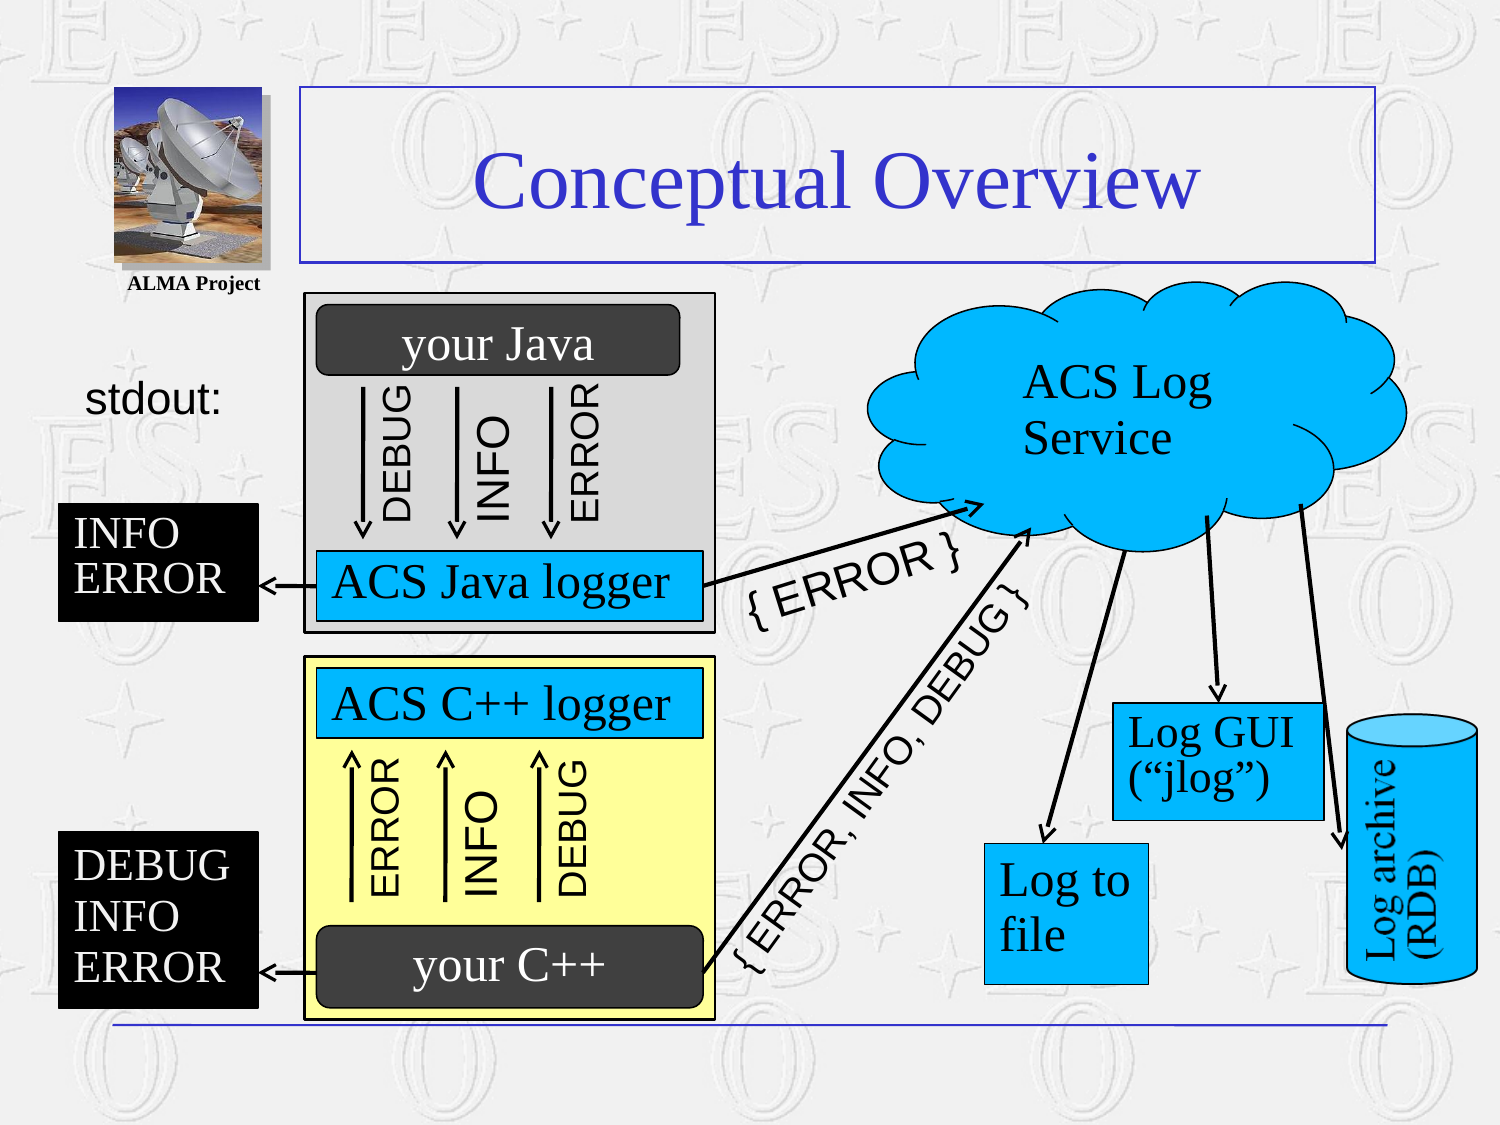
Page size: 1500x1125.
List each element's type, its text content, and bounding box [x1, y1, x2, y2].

text_box ACS C++ logger [316, 667, 704, 739]
text_box INFO ERROR [58, 503, 258, 622]
text_box ERROR [363, 738, 422, 915]
text_box { ERROR } [726, 515, 991, 648]
text_box your Java [316, 304, 680, 376]
text_box DEBUG [550, 738, 610, 915]
text_box Log GUI (“jlog”) [1113, 703, 1325, 821]
text_box ERROR [563, 363, 622, 540]
text_box ACS Java logger [316, 550, 704, 622]
text_box stdout: [70, 375, 247, 434]
title Conceptual Overview [299, 87, 1375, 263]
text_box [304, 585, 715, 633]
text_box INFO [457, 738, 516, 915]
text_box [304, 656, 715, 970]
text_box ACS Log Service [867, 282, 1407, 552]
text_box [304, 962, 715, 1020]
text_box DEBUG INFO ERROR [58, 831, 258, 1008]
text_box [304, 292, 715, 584]
text_box Log to file [984, 843, 1149, 985]
text_box your C++ [316, 925, 704, 1008]
text_box INFO [469, 363, 528, 540]
text_box DEBUG [375, 363, 434, 540]
picture [0, 0, 1500, 1125]
text_box { ERROR, INFO, DEBUG } [714, 550, 1063, 1001]
